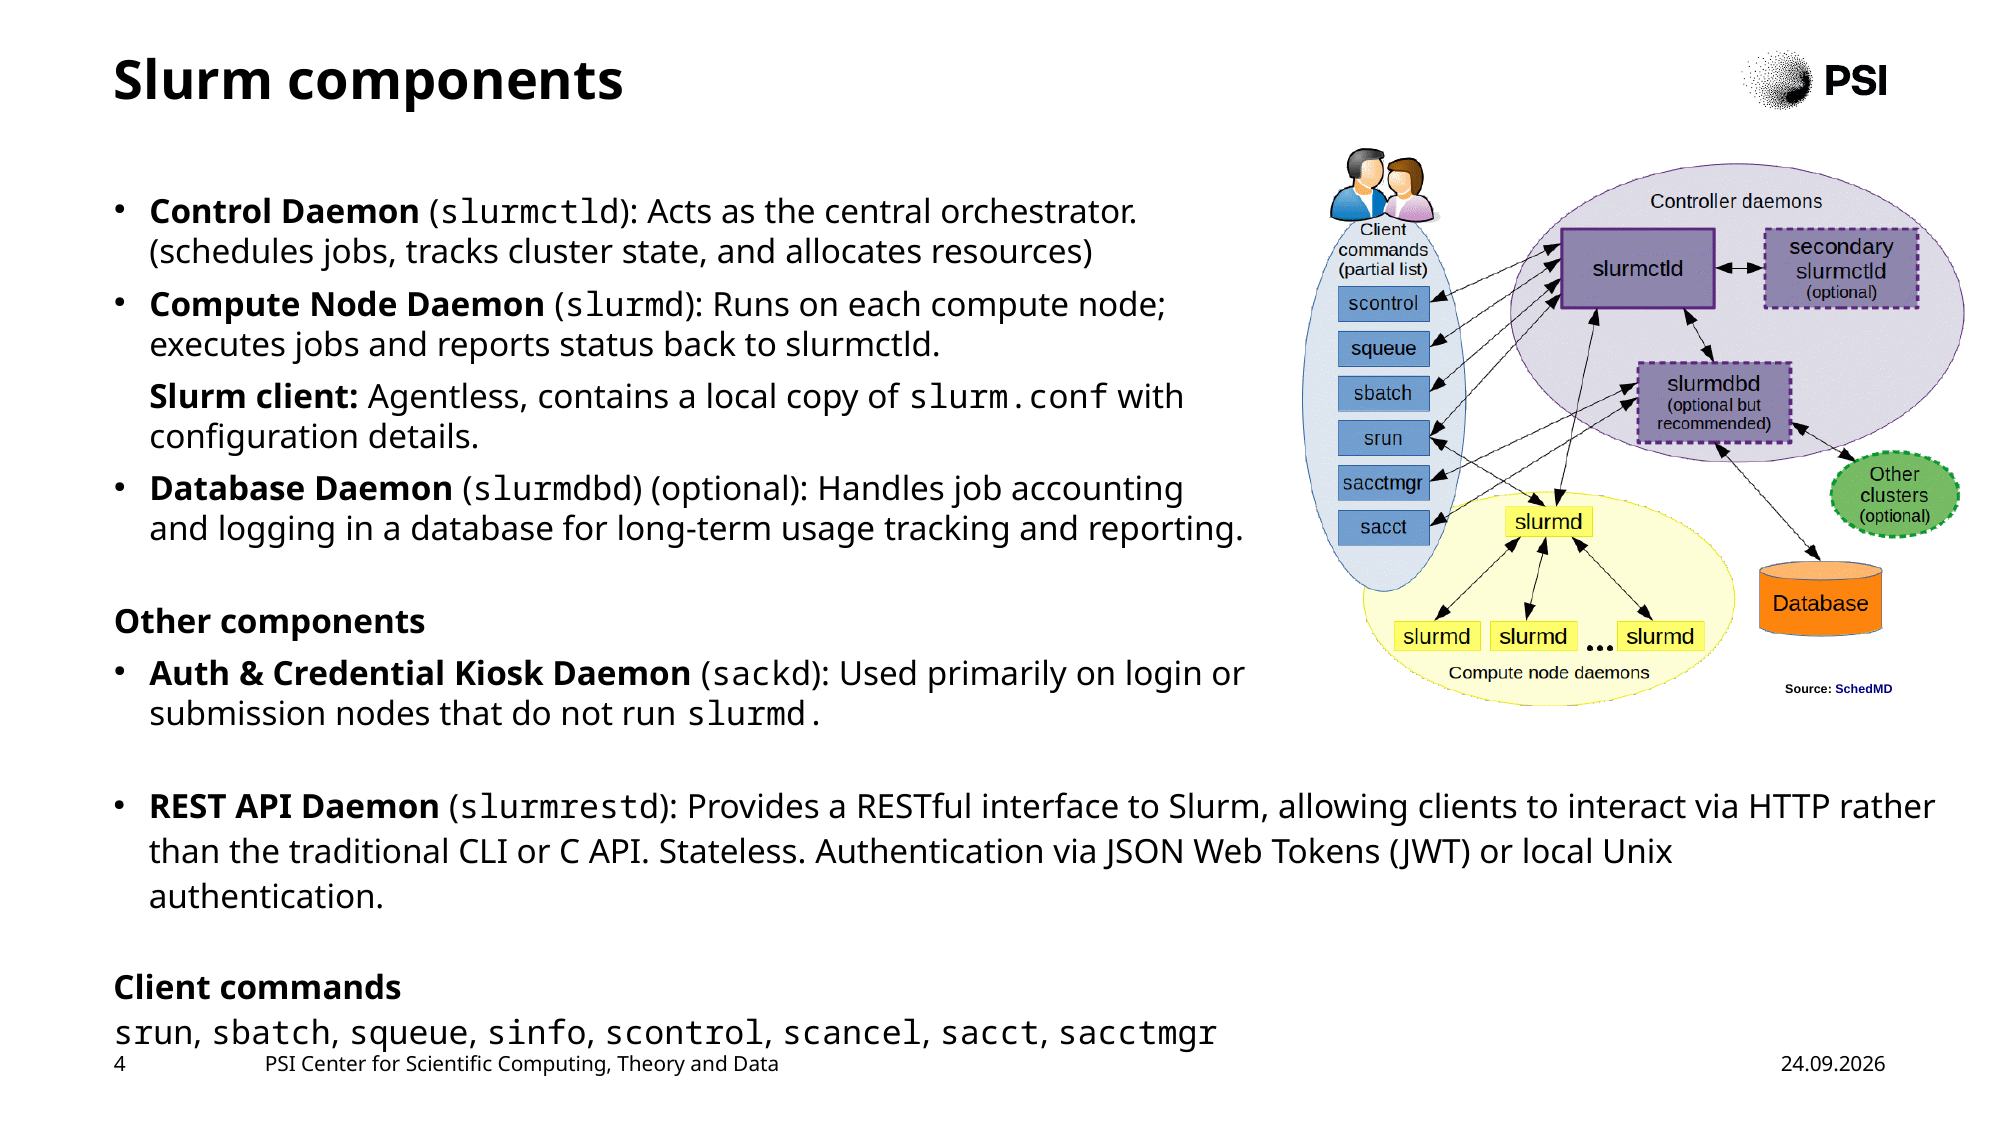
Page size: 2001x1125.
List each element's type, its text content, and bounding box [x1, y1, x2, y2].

text_box REST API Daemon (slurmrestd): Provides a RESTful interface to Slurm, allowing clients to interact via HTTP rather than the traditional CLI or C API. Stateless. Authentication via JSON Web Tokens (JWT) or local Unix authentication. Client commands srun, sbatch, squeue, sinfo, scontrol, scancel, sacct, sacctmgr [98, 775, 2000, 1006]
list Control Daemon (slurmctld): Acts as the central orchestrator. (schedules jobs, tracks cluster state, and allocates resources) Compute Node Daemon (slurmd): Runs on each compute node; executes jobs and reports status back to slurmctld. Slurm client: Agentless, contains a local copy of slurm.conf with configuration details. Database Daemon (slurmdbd) (optional): Handles job accounting and logging in a database for long-term usage tracking and reporting. Other components Auth & Credential Kiosk Daemon (sackd): Used primarily on login or submission nodes that do not run slurmd. [114, 190, 1313, 775]
title Slurm components [114, 45, 1585, 179]
picture [1289, 140, 1976, 717]
text_box Source: SchedMD [1770, 675, 1951, 713]
